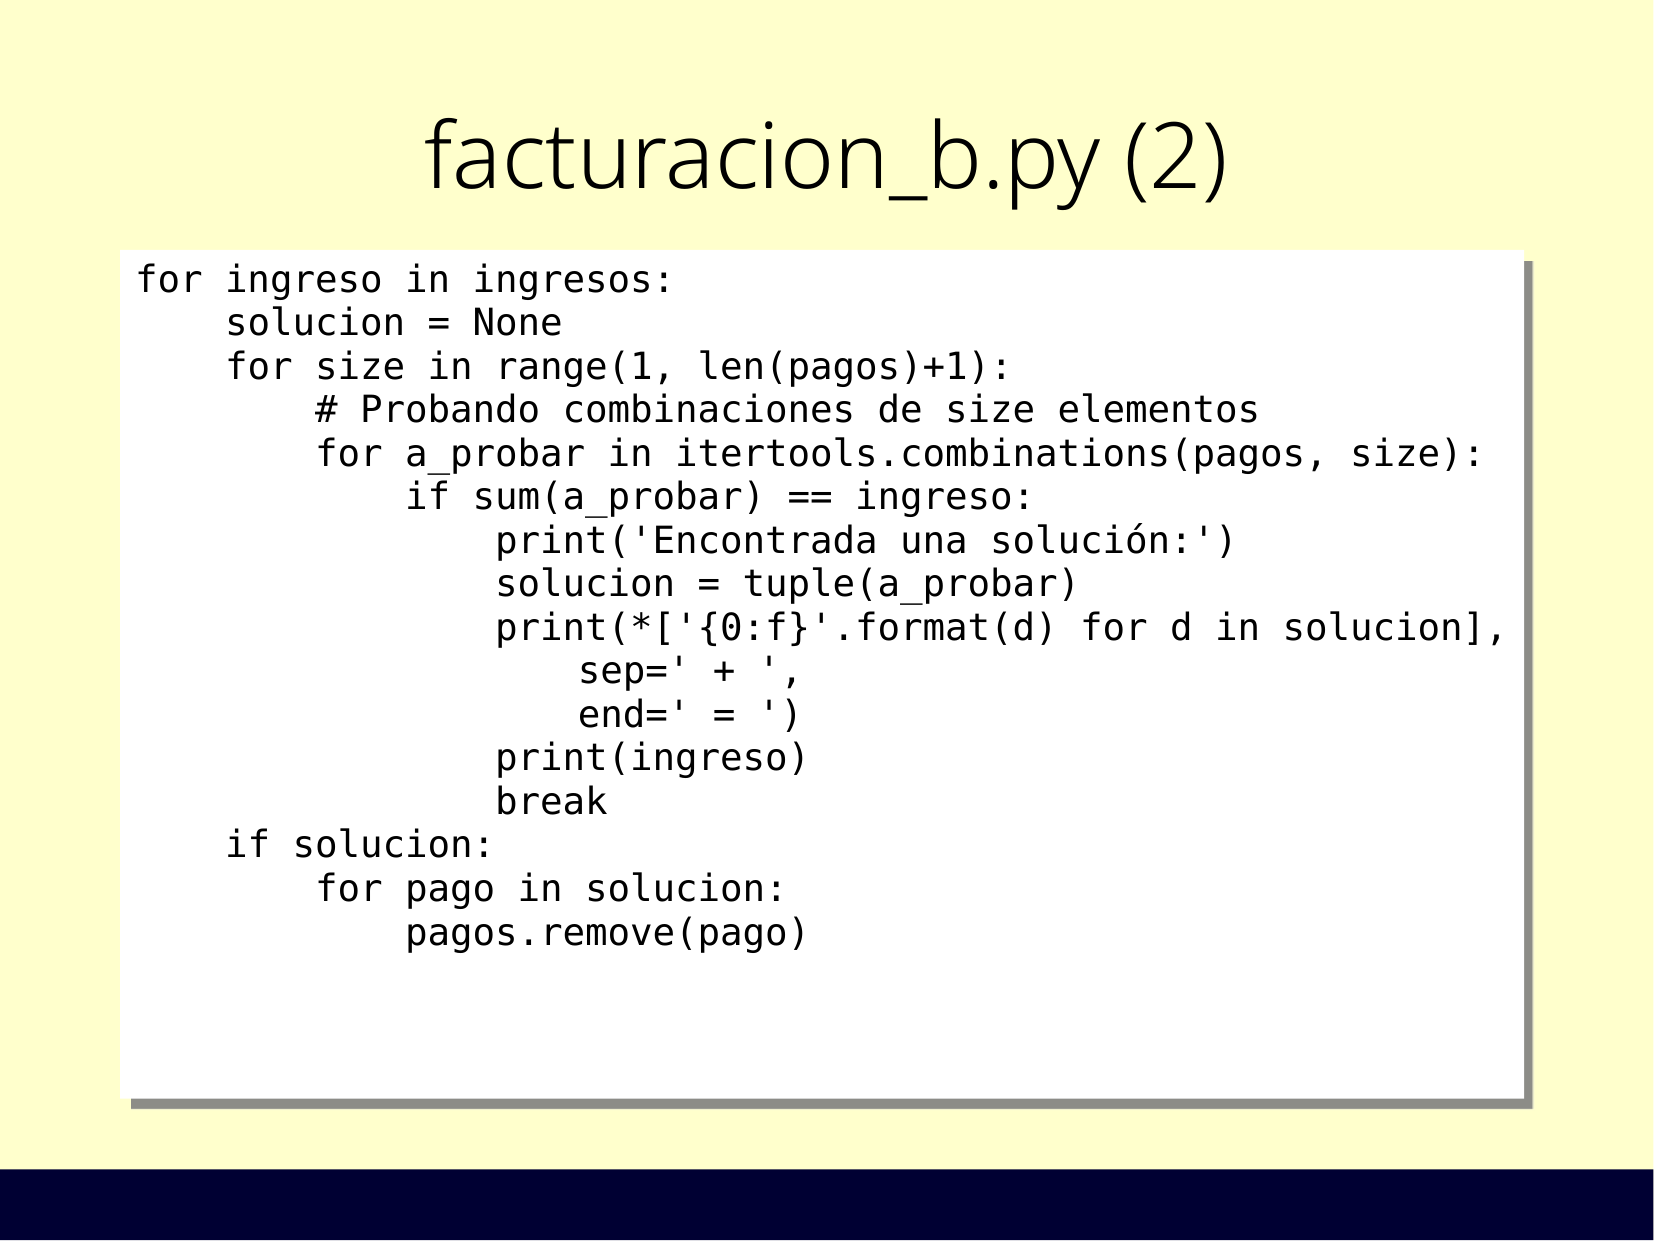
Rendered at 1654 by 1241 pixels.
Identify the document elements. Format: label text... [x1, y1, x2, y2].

title facturacion_b.py (2) [82, 49, 1571, 257]
text_box for ingreso in ingresos: solucion = None for size in range(1, len(pagos)+1): # Probando combinaciones de size elementos for a_probar in itertools.combinations(pagos, size): if sum(a_probar) == ingreso: print('Encontrada una solución:') solucion = tuple(a_probar) print(*['{0:f}'.format(d) for d in solucion], sep=' + ', end=' = ') print(ingreso) break if solucion: for pago in solucion: pagos.remove(pago) [120, 249, 1525, 1099]
